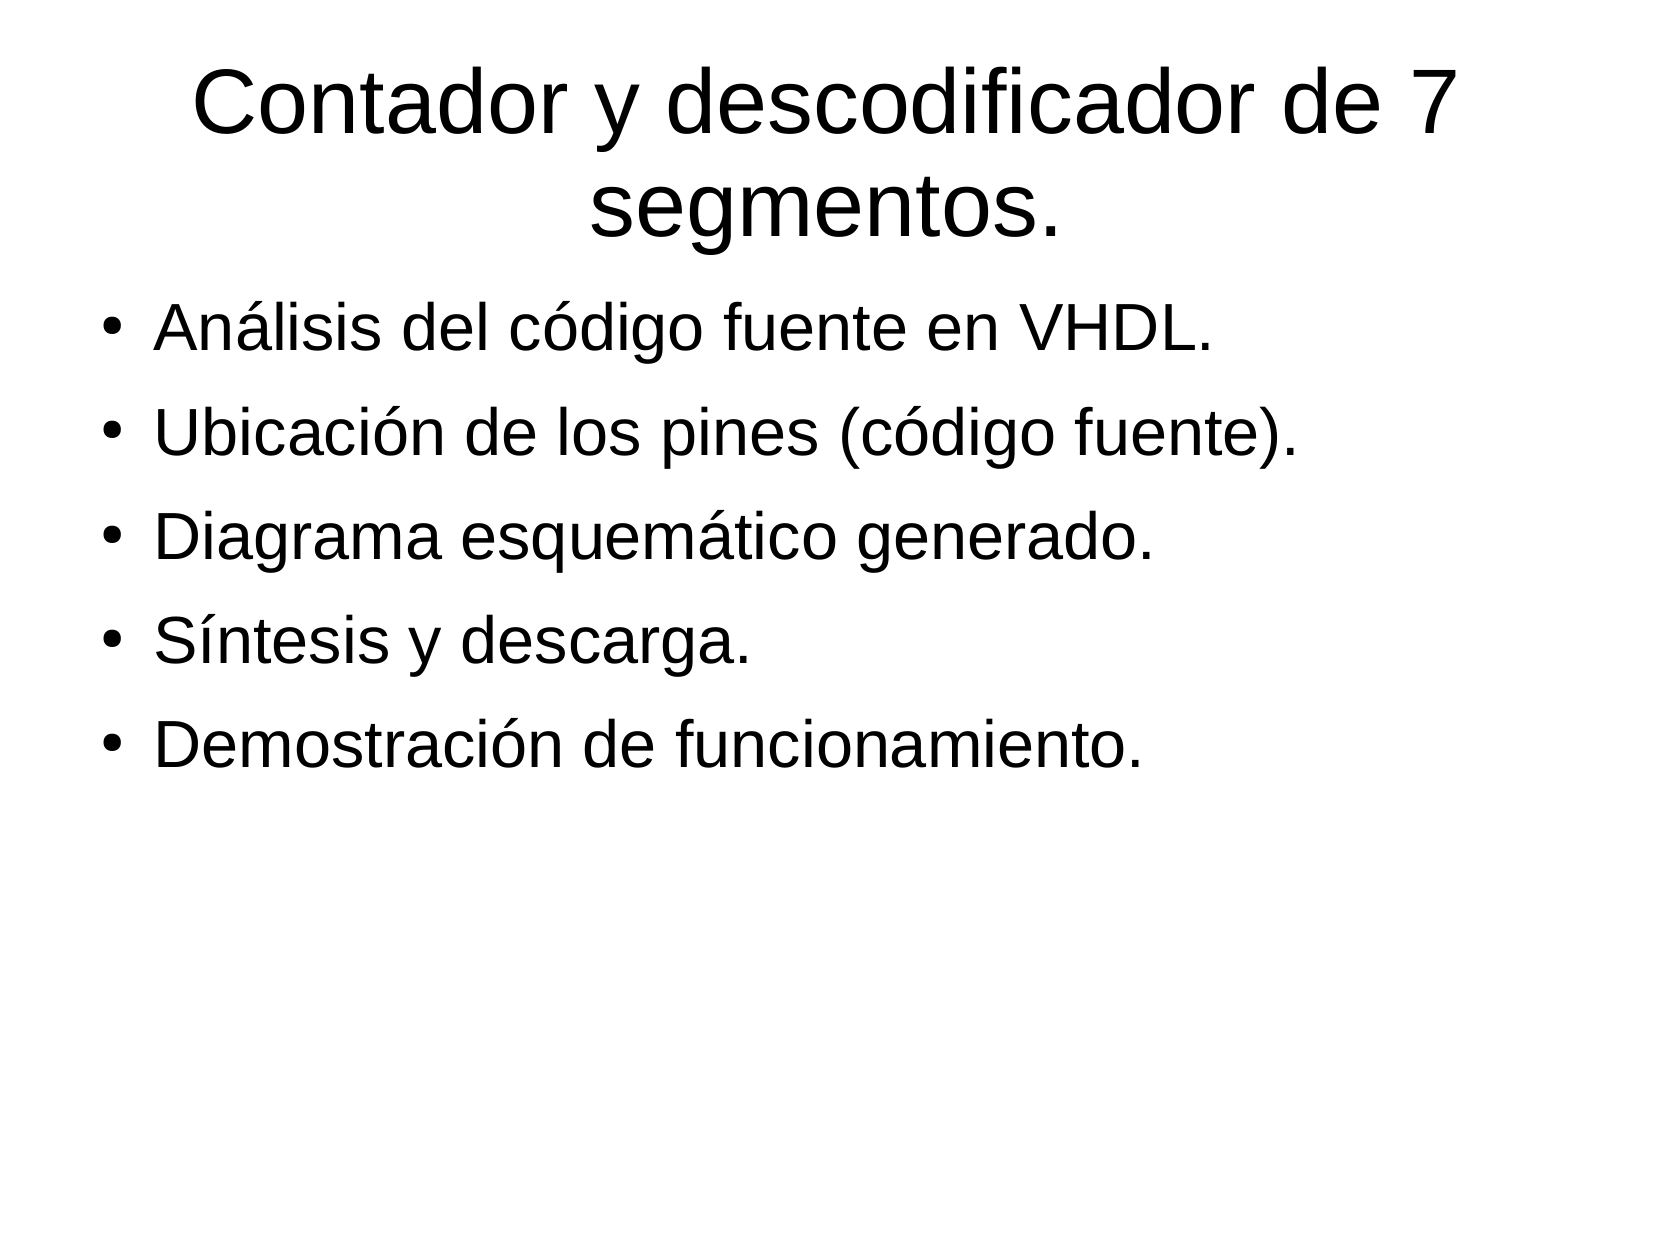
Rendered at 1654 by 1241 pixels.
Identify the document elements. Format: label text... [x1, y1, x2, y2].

list Análisis del código fuente en VHDL. Ubicación de los pines (código fuente). Diagrama esquemático generado. Síntesis y descarga. Demostración de funcionamiento. [82, 290, 1571, 1010]
title Contador y descodificador de 7 segmentos. [82, 39, 1571, 267]
